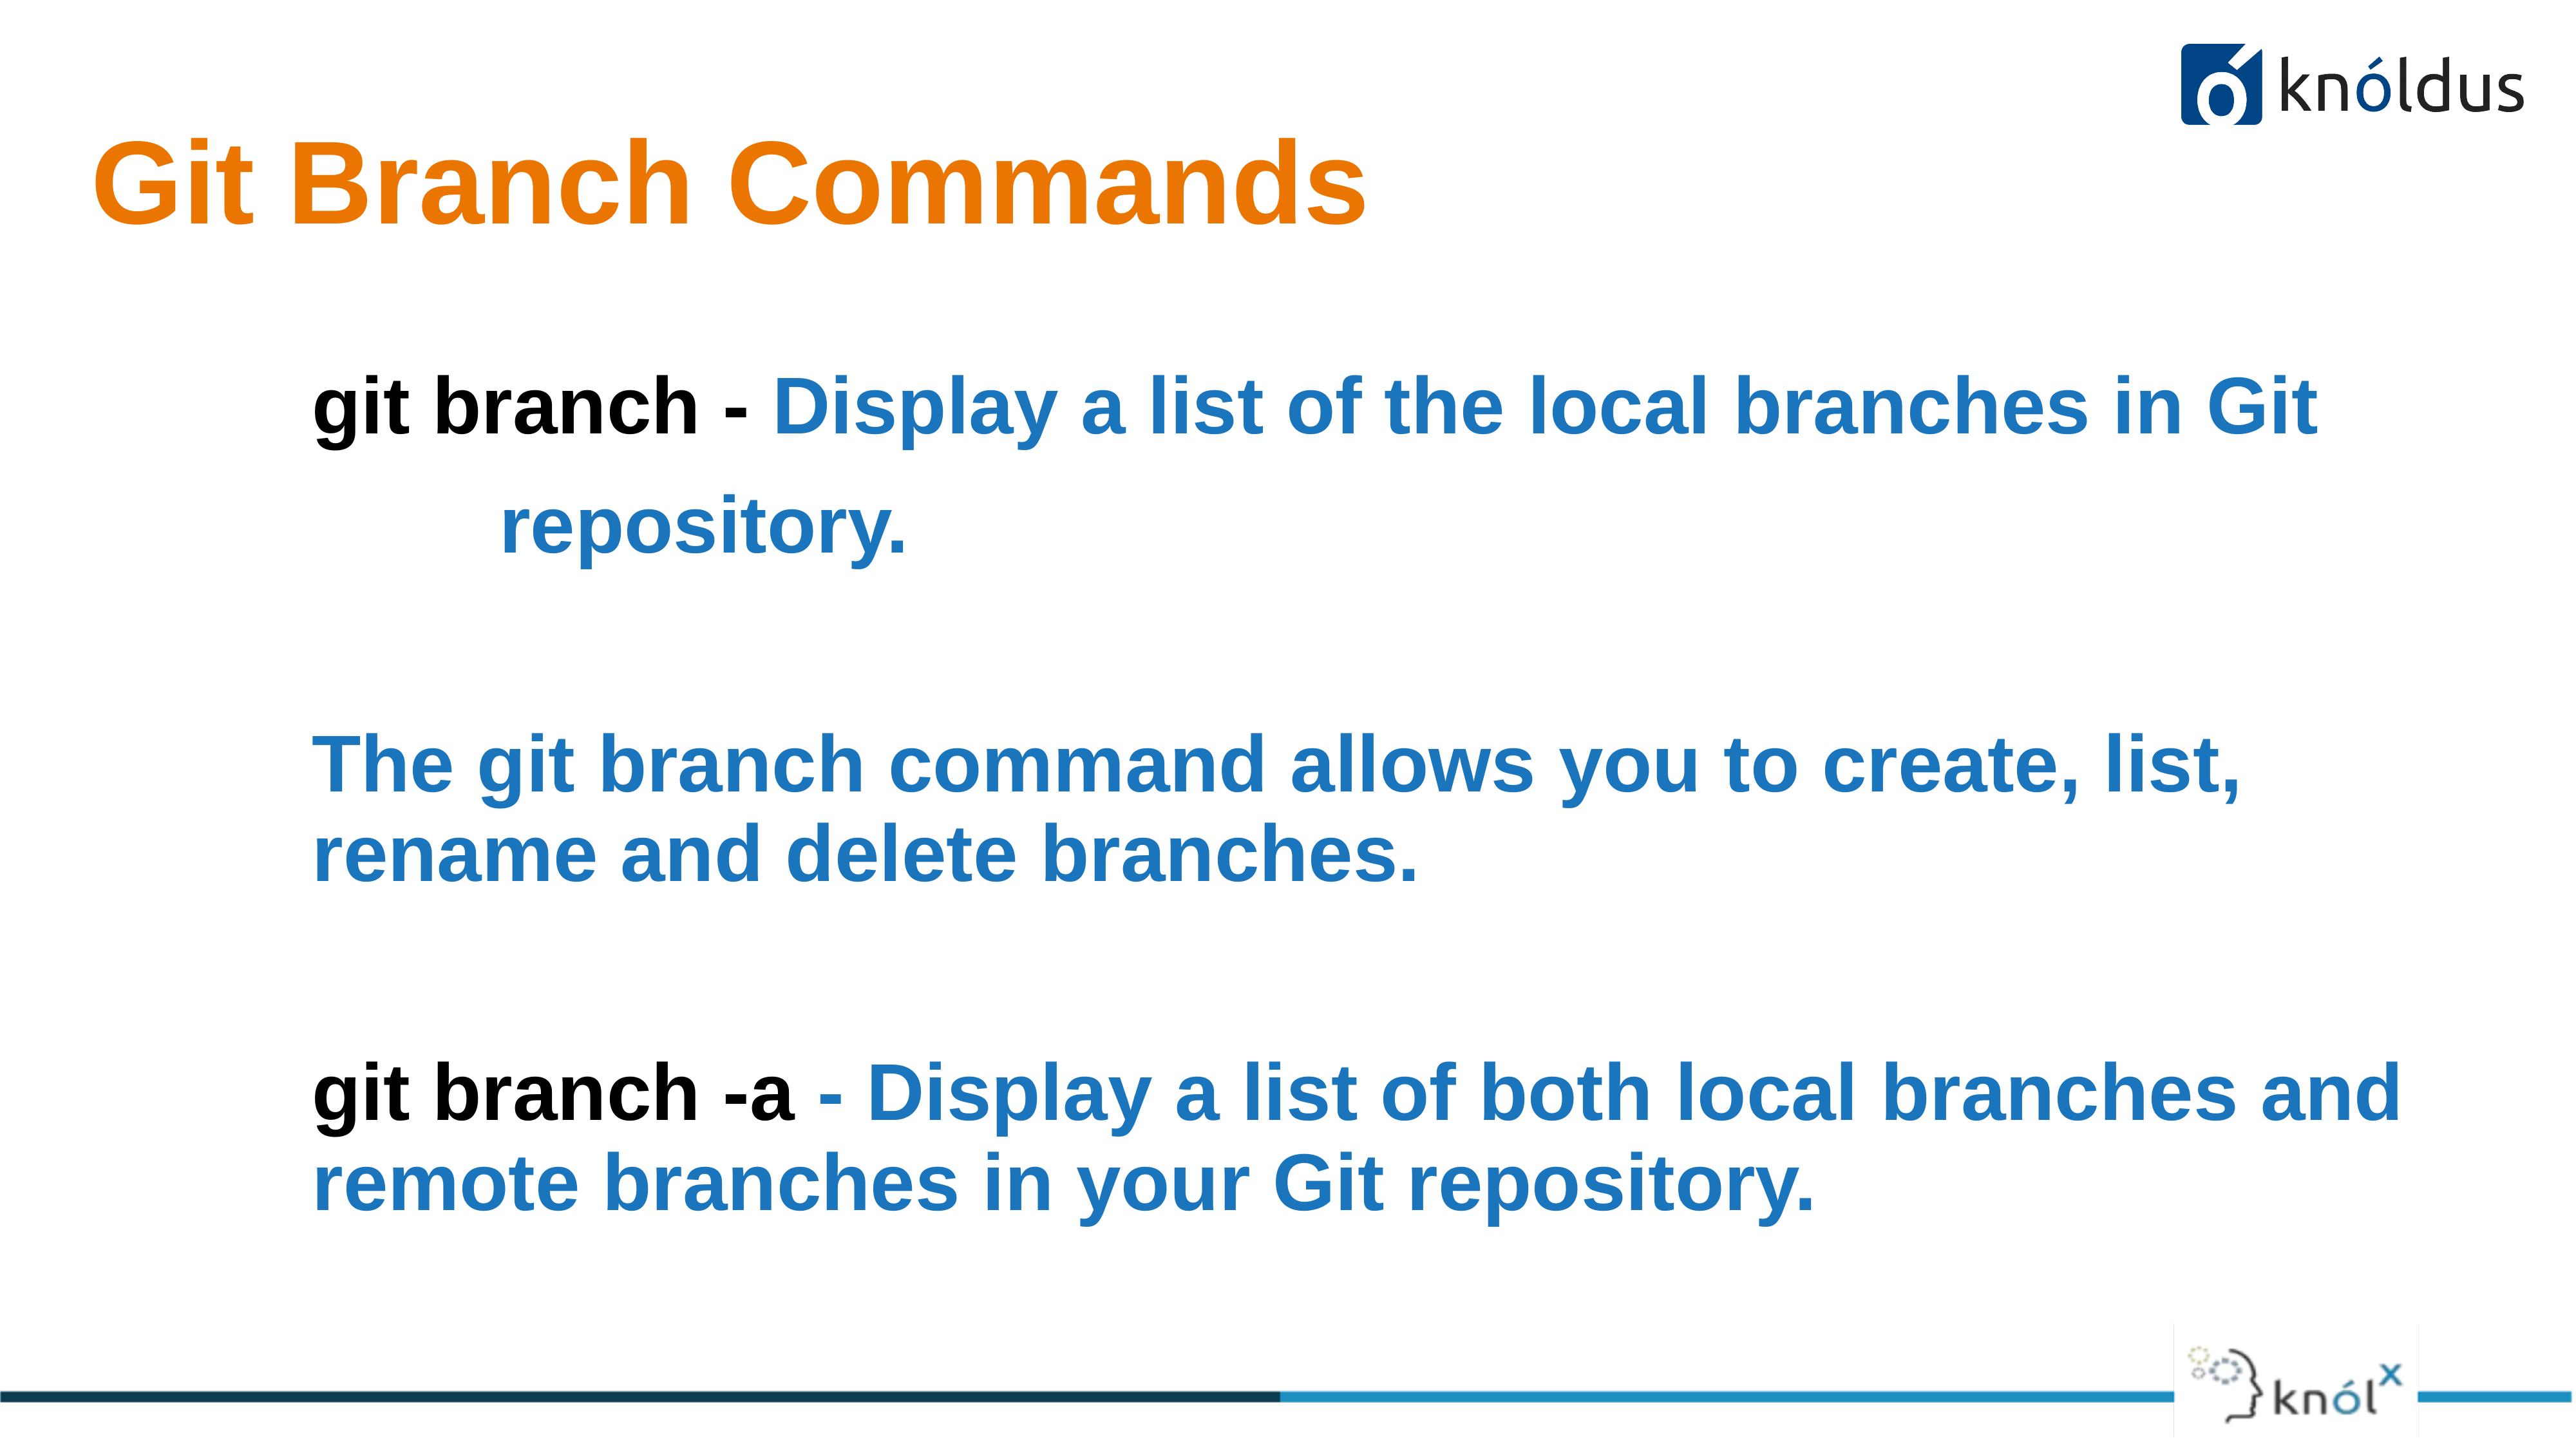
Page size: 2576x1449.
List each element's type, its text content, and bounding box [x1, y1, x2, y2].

title Git Branch Commands [49, 62, 1502, 303]
text_box git branch - Display a list of the local branches in Git repository. The git branch command allows you to create, list, rename and delete branches. git branch -a - Display a list of both local branches and remote branches in your Git repository. [302, 355, 2499, 1352]
picture [0, 1323, 2572, 1437]
picture [2181, 44, 2524, 125]
